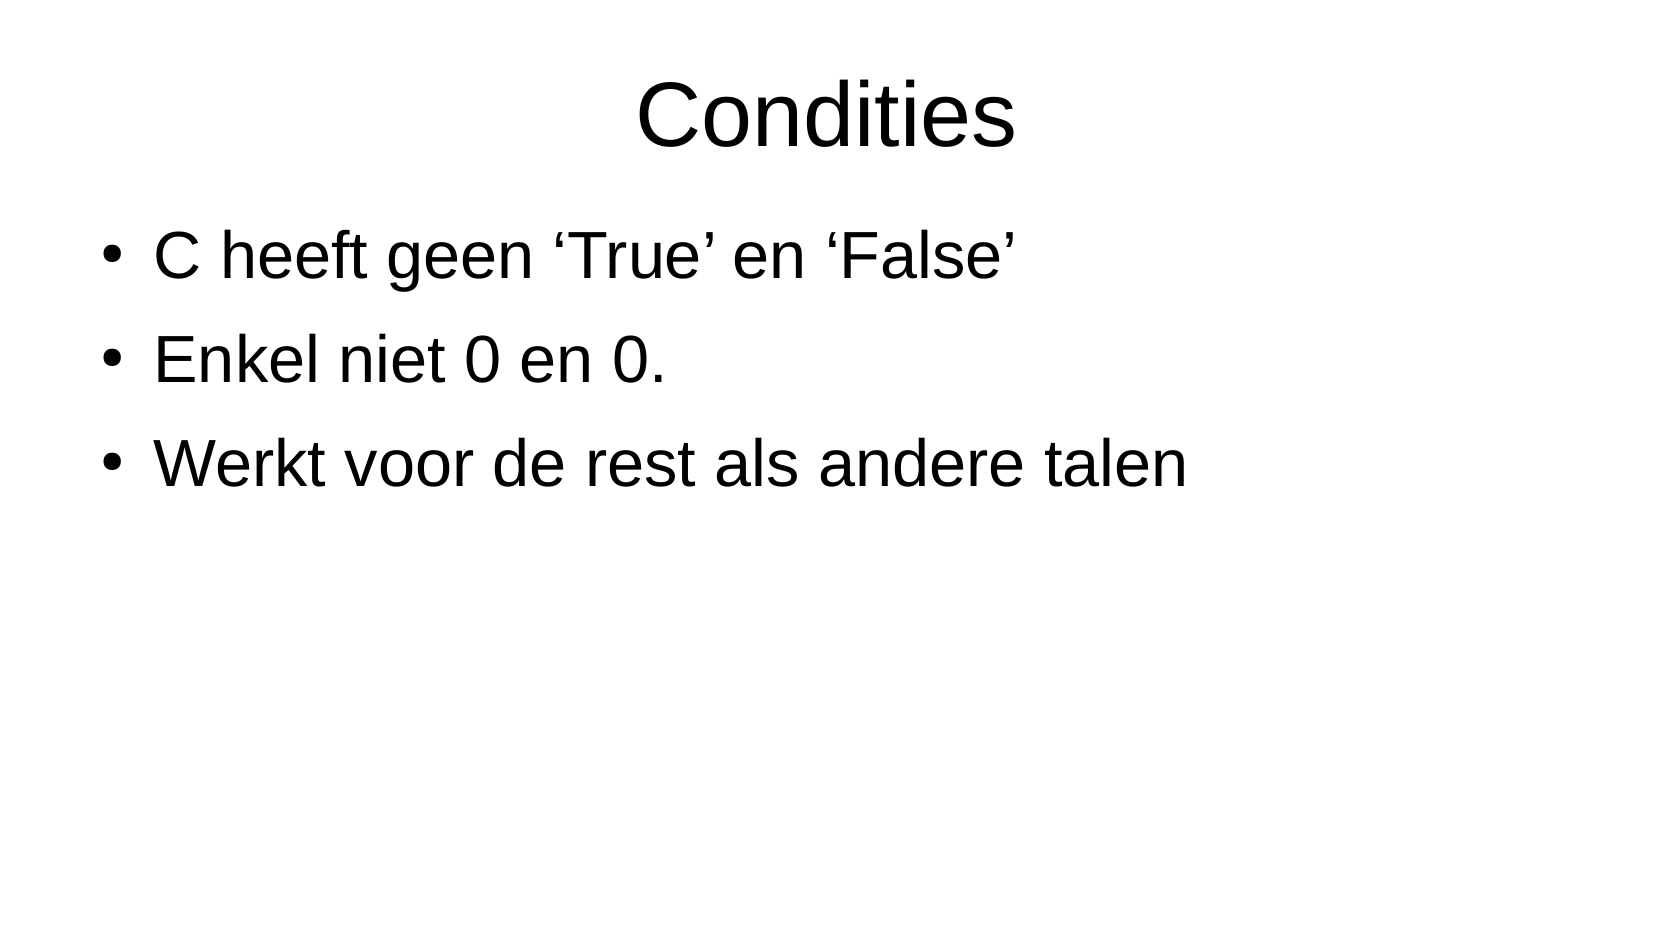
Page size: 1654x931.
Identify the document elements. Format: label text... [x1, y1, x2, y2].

title Condities [82, 37, 1571, 193]
list C heeft geen ‘True’ en ‘False’ Enkel niet 0 en 0. Werkt voor de rest als andere talen [82, 217, 1571, 758]
